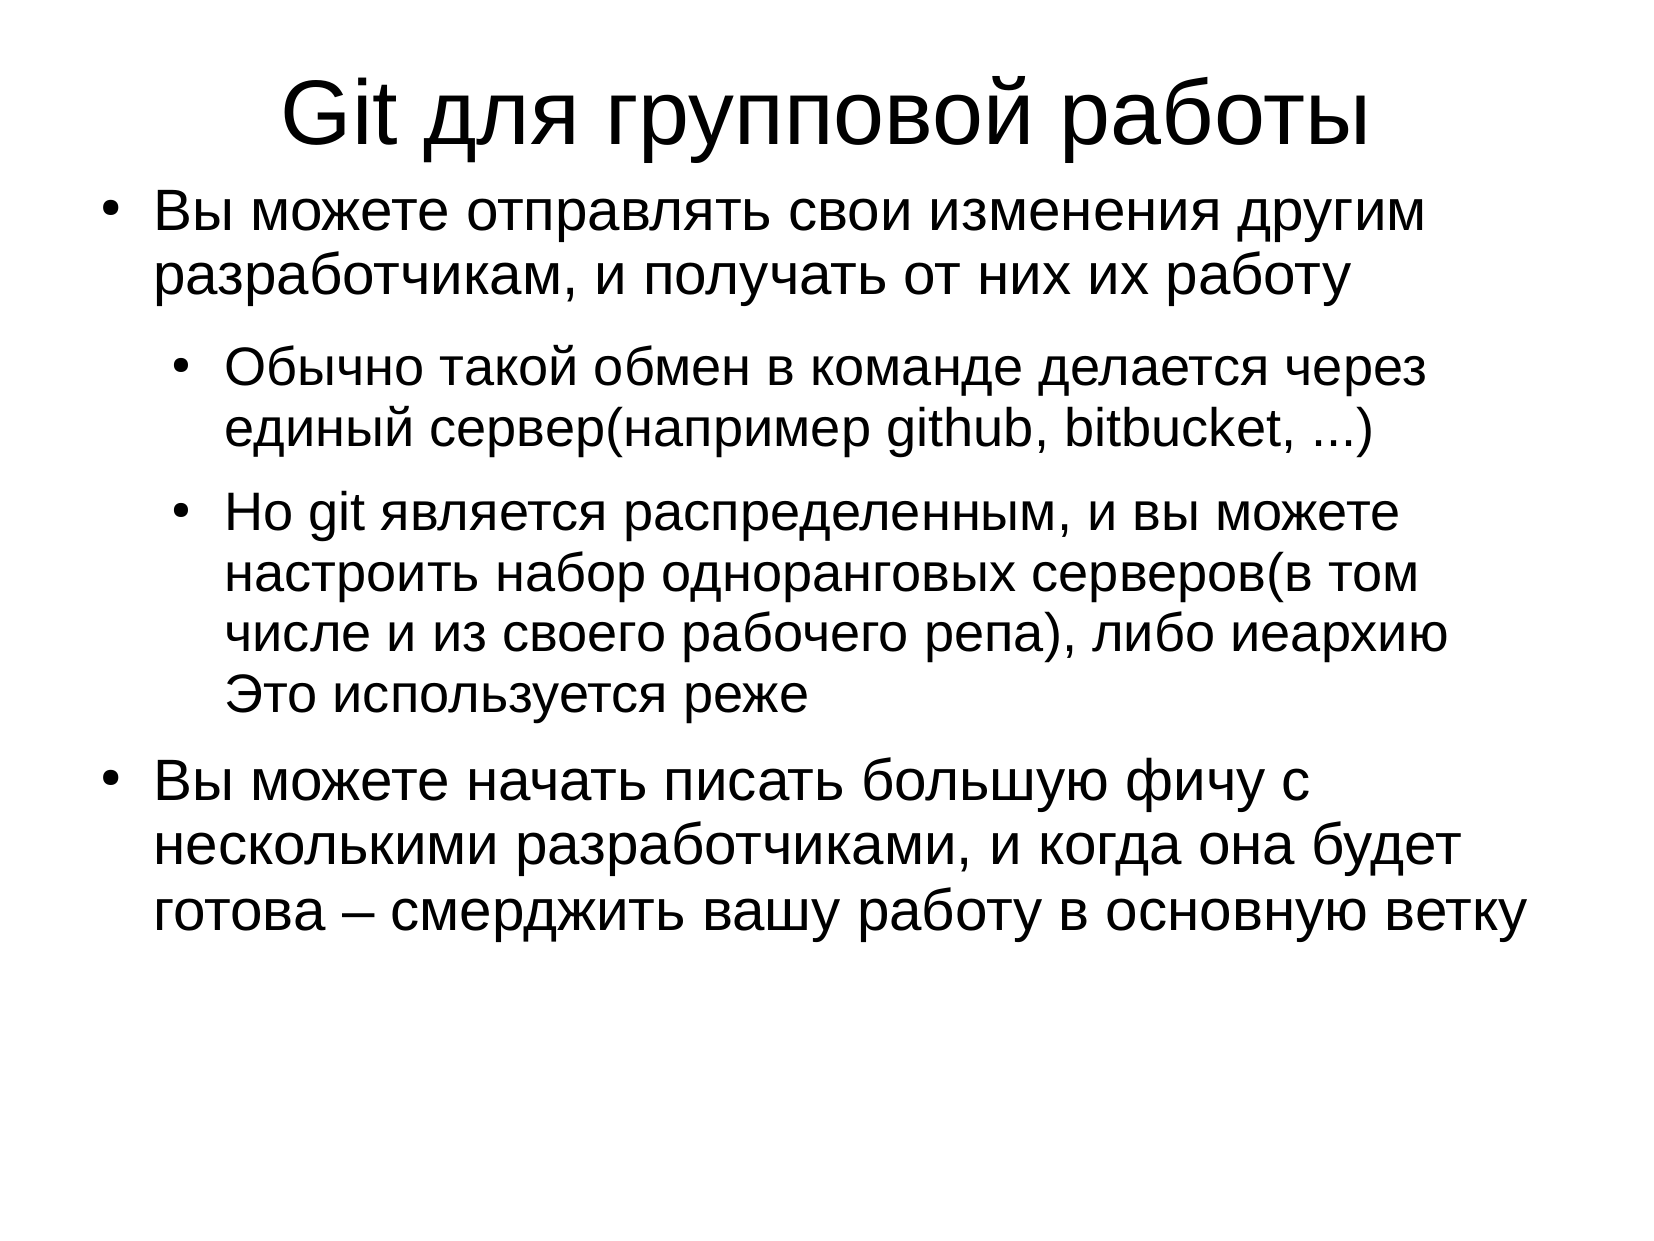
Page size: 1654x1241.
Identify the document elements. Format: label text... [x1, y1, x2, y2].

title Git для групповой работы [82, 49, 1571, 177]
list Вы можете отправлять свои изменения другим разработчикам, и получать от них их работу Обычно такой обмен в команде делается через единый сервер(например github, bitbucket, ...) Но git является распределенным, и вы можете настроить набор одноранговых серверов(в том числе и из своего рабочего репа), либо иеархию Это используется реже Вы можете начать писать большую фичу с несколькими разработчиками, и когда она будет готова – смерджить вашу работу в основную ветку [82, 177, 1571, 1109]
